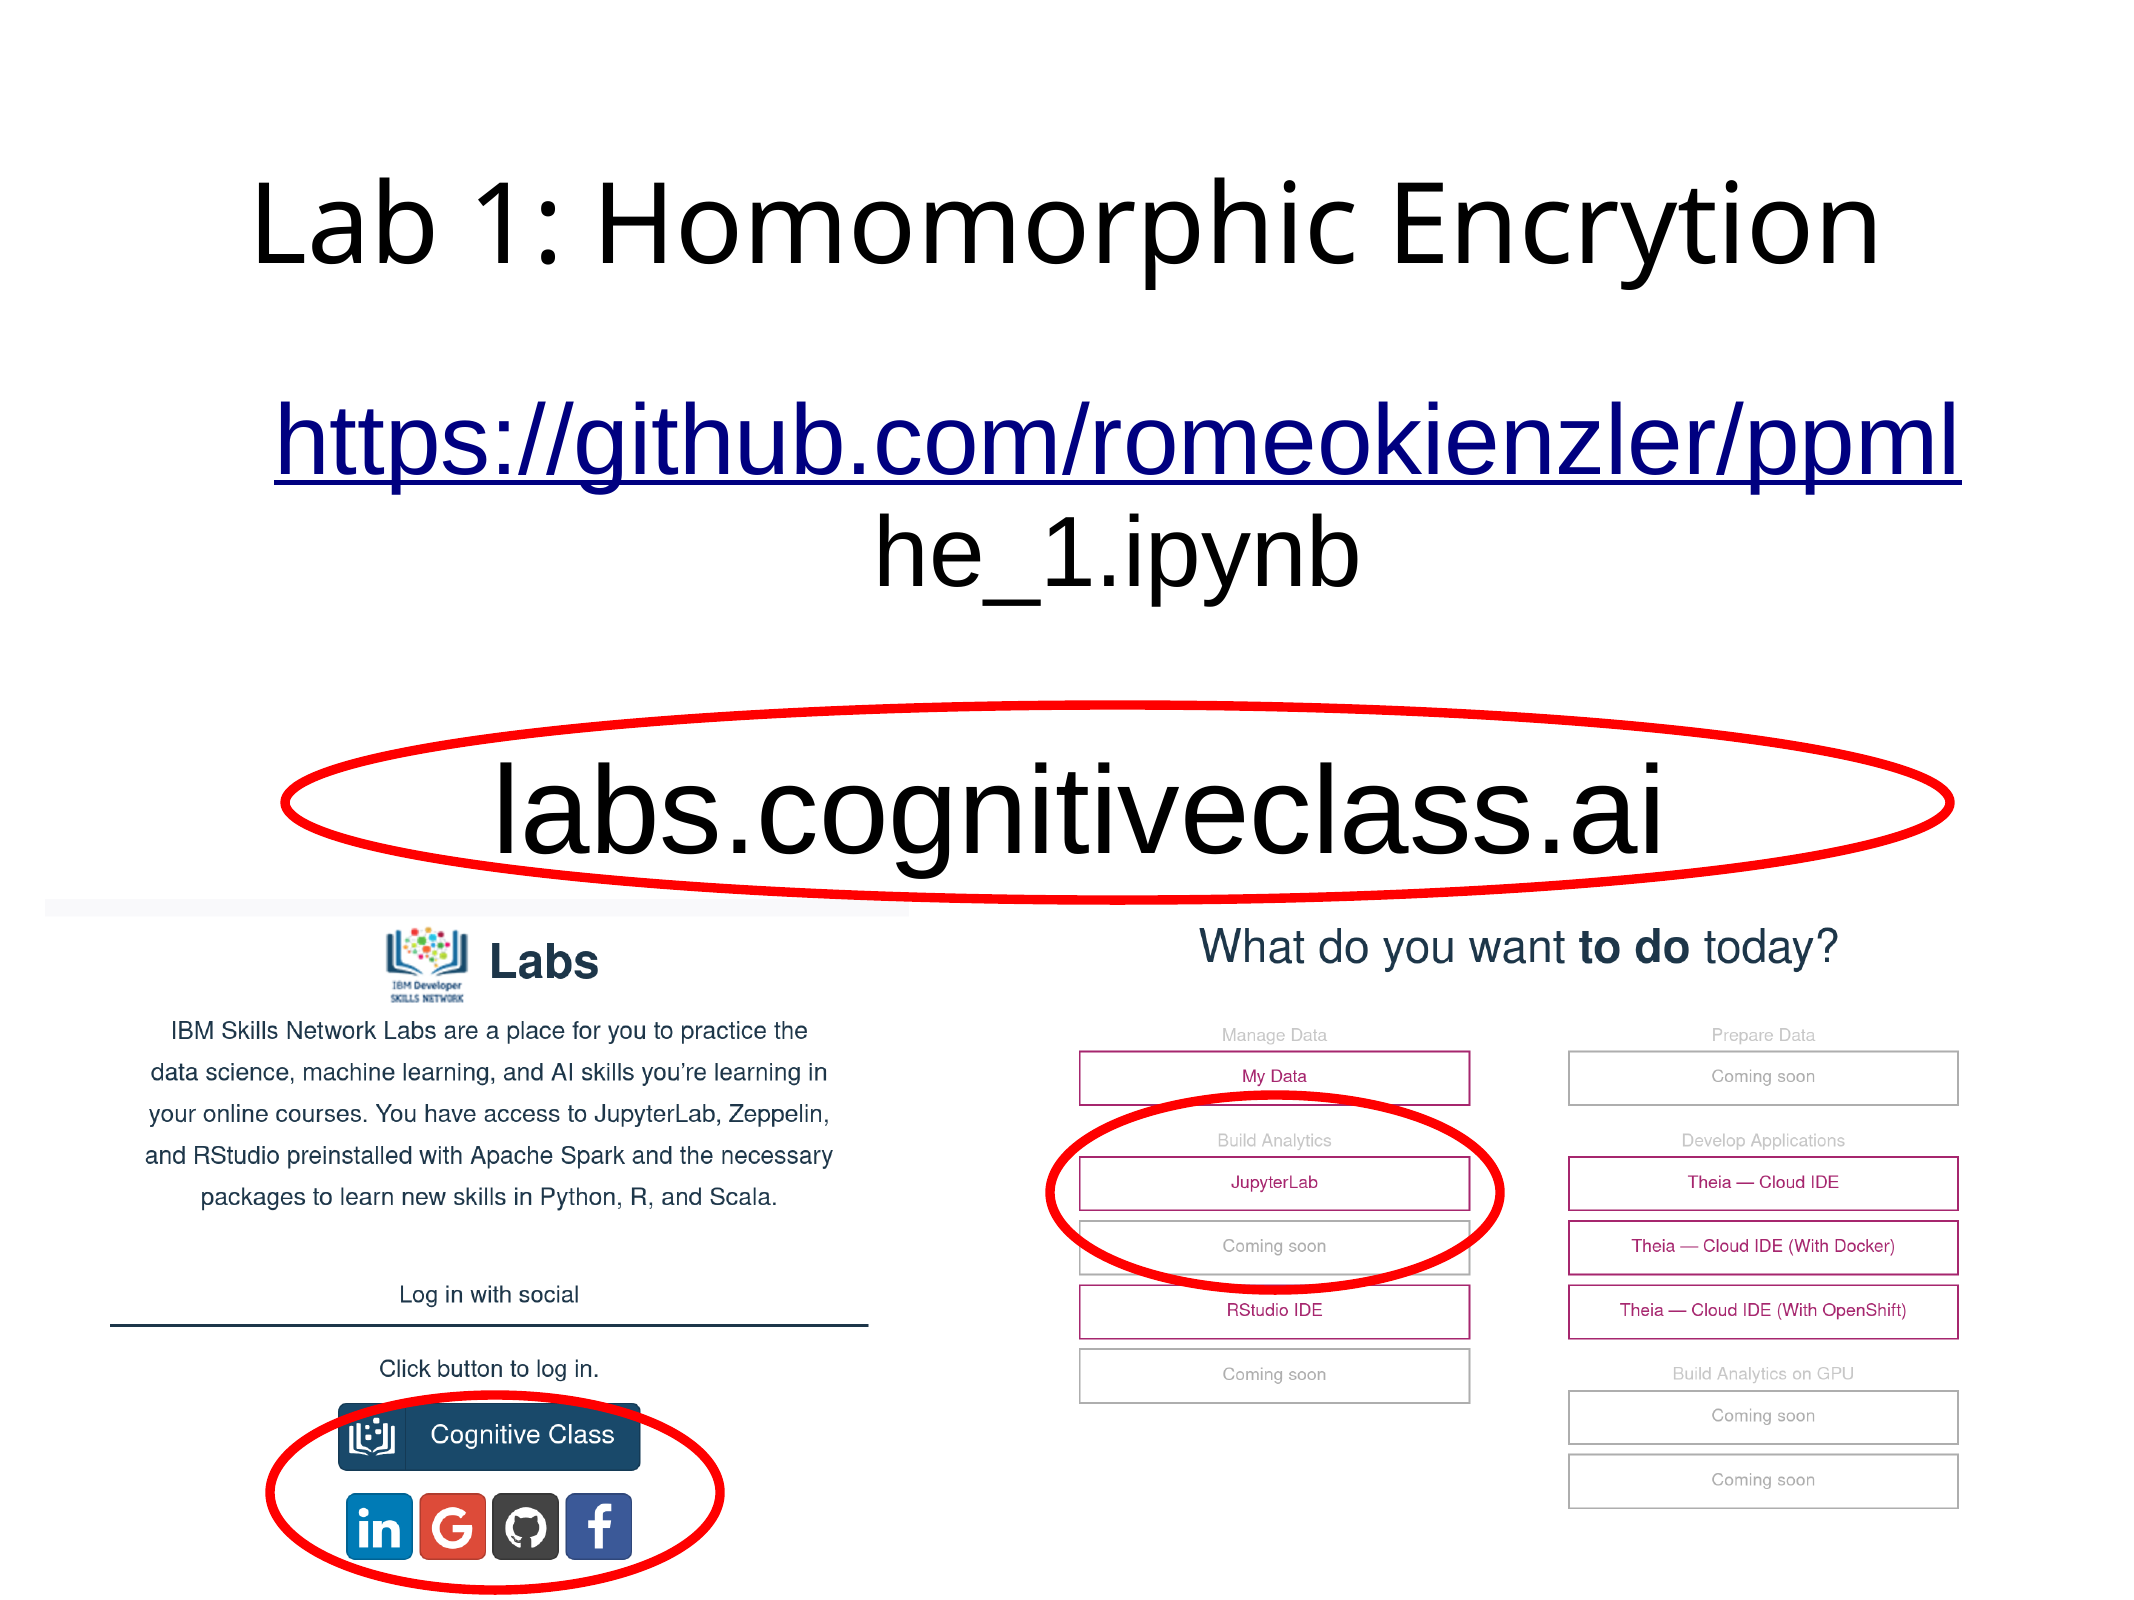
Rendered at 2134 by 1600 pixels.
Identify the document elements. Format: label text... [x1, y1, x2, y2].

text_box https://github.com/romeokienzler/ppml he_1.ipynb [16, 376, 2134, 616]
text_box labs.cognitiveclass.ai [909, 733, 2056, 1306]
picture [1036, 914, 1966, 1516]
picture [275, 1400, 715, 1576]
picture [45, 899, 909, 1576]
text_box labs.cognitiveclass.ai [105, 733, 812, 899]
title Lab 1: Homomorphic Encrytion [156, 41, 1978, 396]
text_box labs.cognitiveclass.ai [290, 733, 1945, 895]
